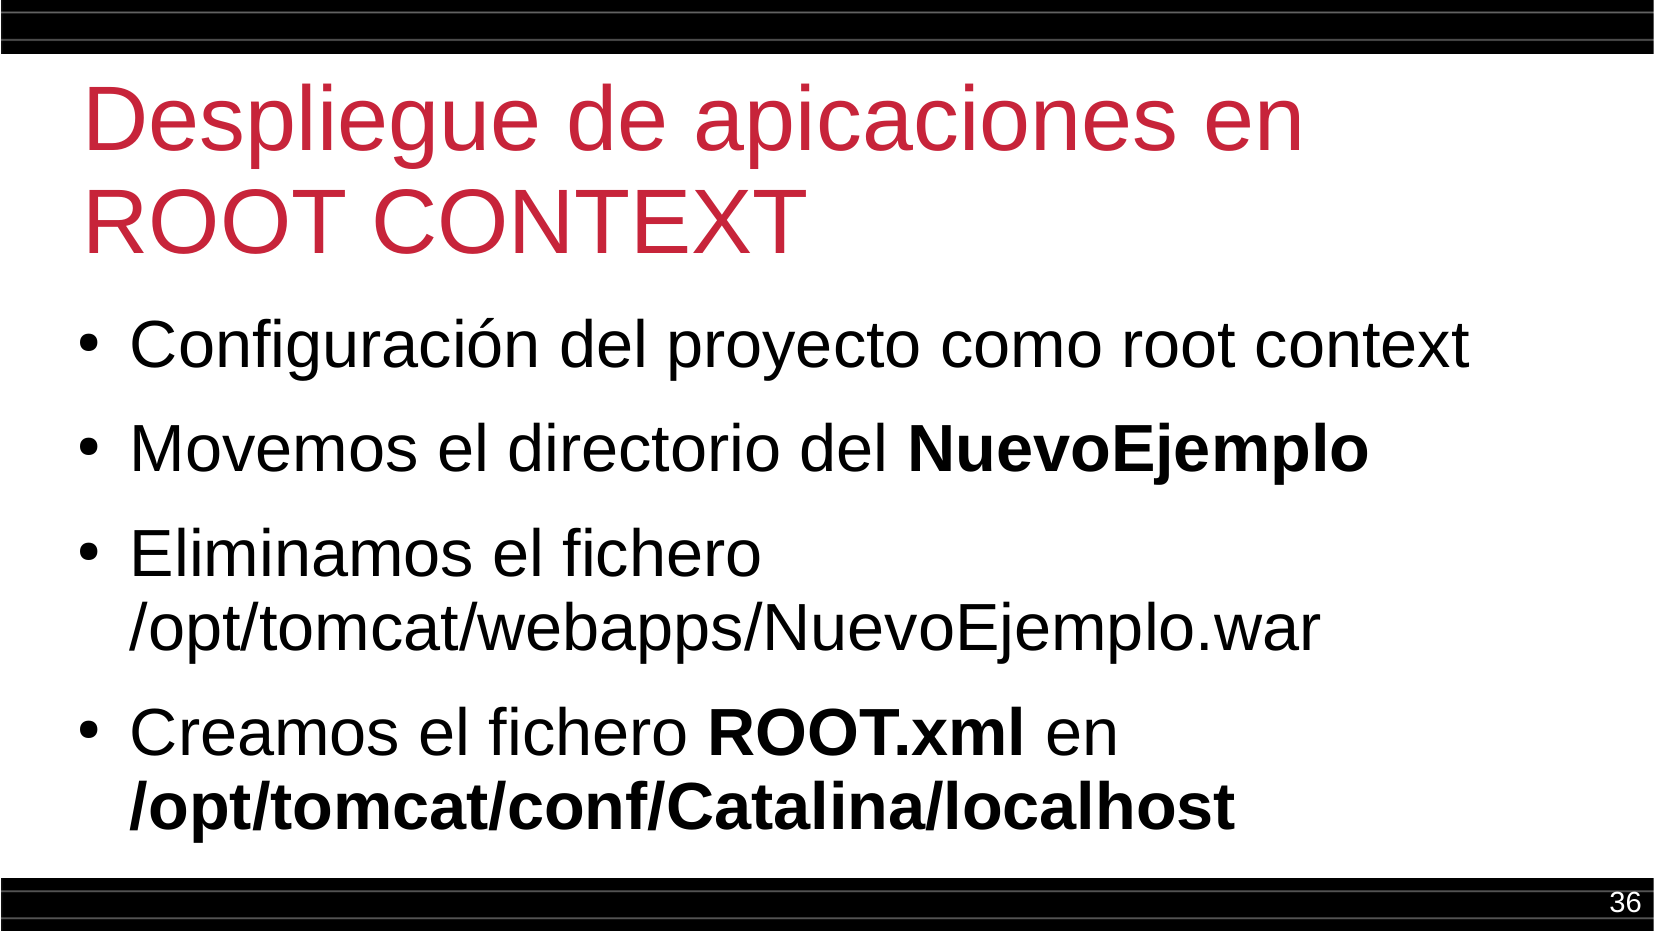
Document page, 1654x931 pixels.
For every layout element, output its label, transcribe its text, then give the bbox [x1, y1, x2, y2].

picture [1, 0, 1654, 54]
list Configuración del proyecto como root context Movemos el directorio del NuevoEjemplo Eliminamos el fichero /opt/tomcat/webapps/NuevoEjemplo.war Creamos el fichero ROOT.xml en /opt/tomcat/conf/Catalina/localhost [59, 307, 1548, 886]
picture [1, 878, 1654, 931]
title Despliegue de apicaciones en ROOT CONTEXT [82, 67, 1571, 273]
